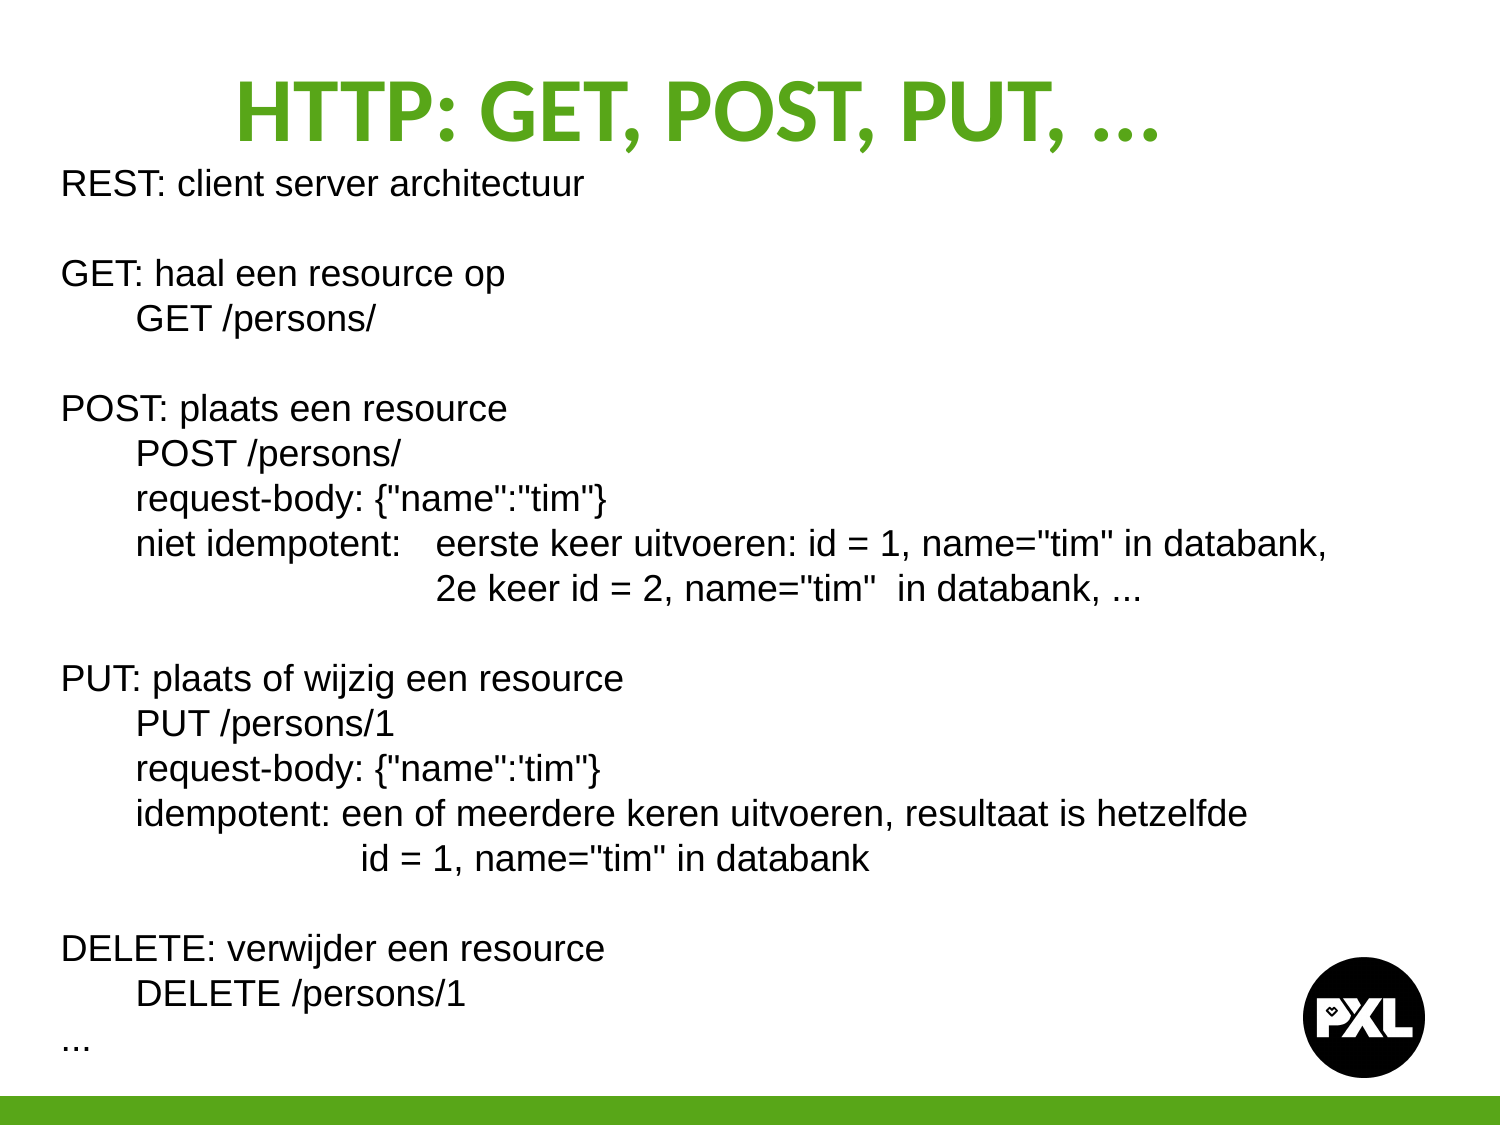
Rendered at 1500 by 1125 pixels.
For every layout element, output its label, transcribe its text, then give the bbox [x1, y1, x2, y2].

text_box HTTP: GET, POST, PUT, ... [0, 42, 1443, 168]
text_box REST: client server architectuur GET: haal een resource op GET /persons/ POST: plaats een resource POST /persons/ request-body: {"name":"tim"} niet idempotent: eerste keer uitvoeren: id = 1, name="tim" in databank, 2e keer id = 2, name="tim" in databank, ... PUT: plaats of wijzig een resource PUT /persons/1 request-body: {"name":'tim"} idempotent: een of meerdere keren uitvoeren, resultaat is hetzelfde id = 1, name="tim" in databank DELETE: verwijder een resource DELETE /persons/1 ... [45, 151, 1500, 1090]
